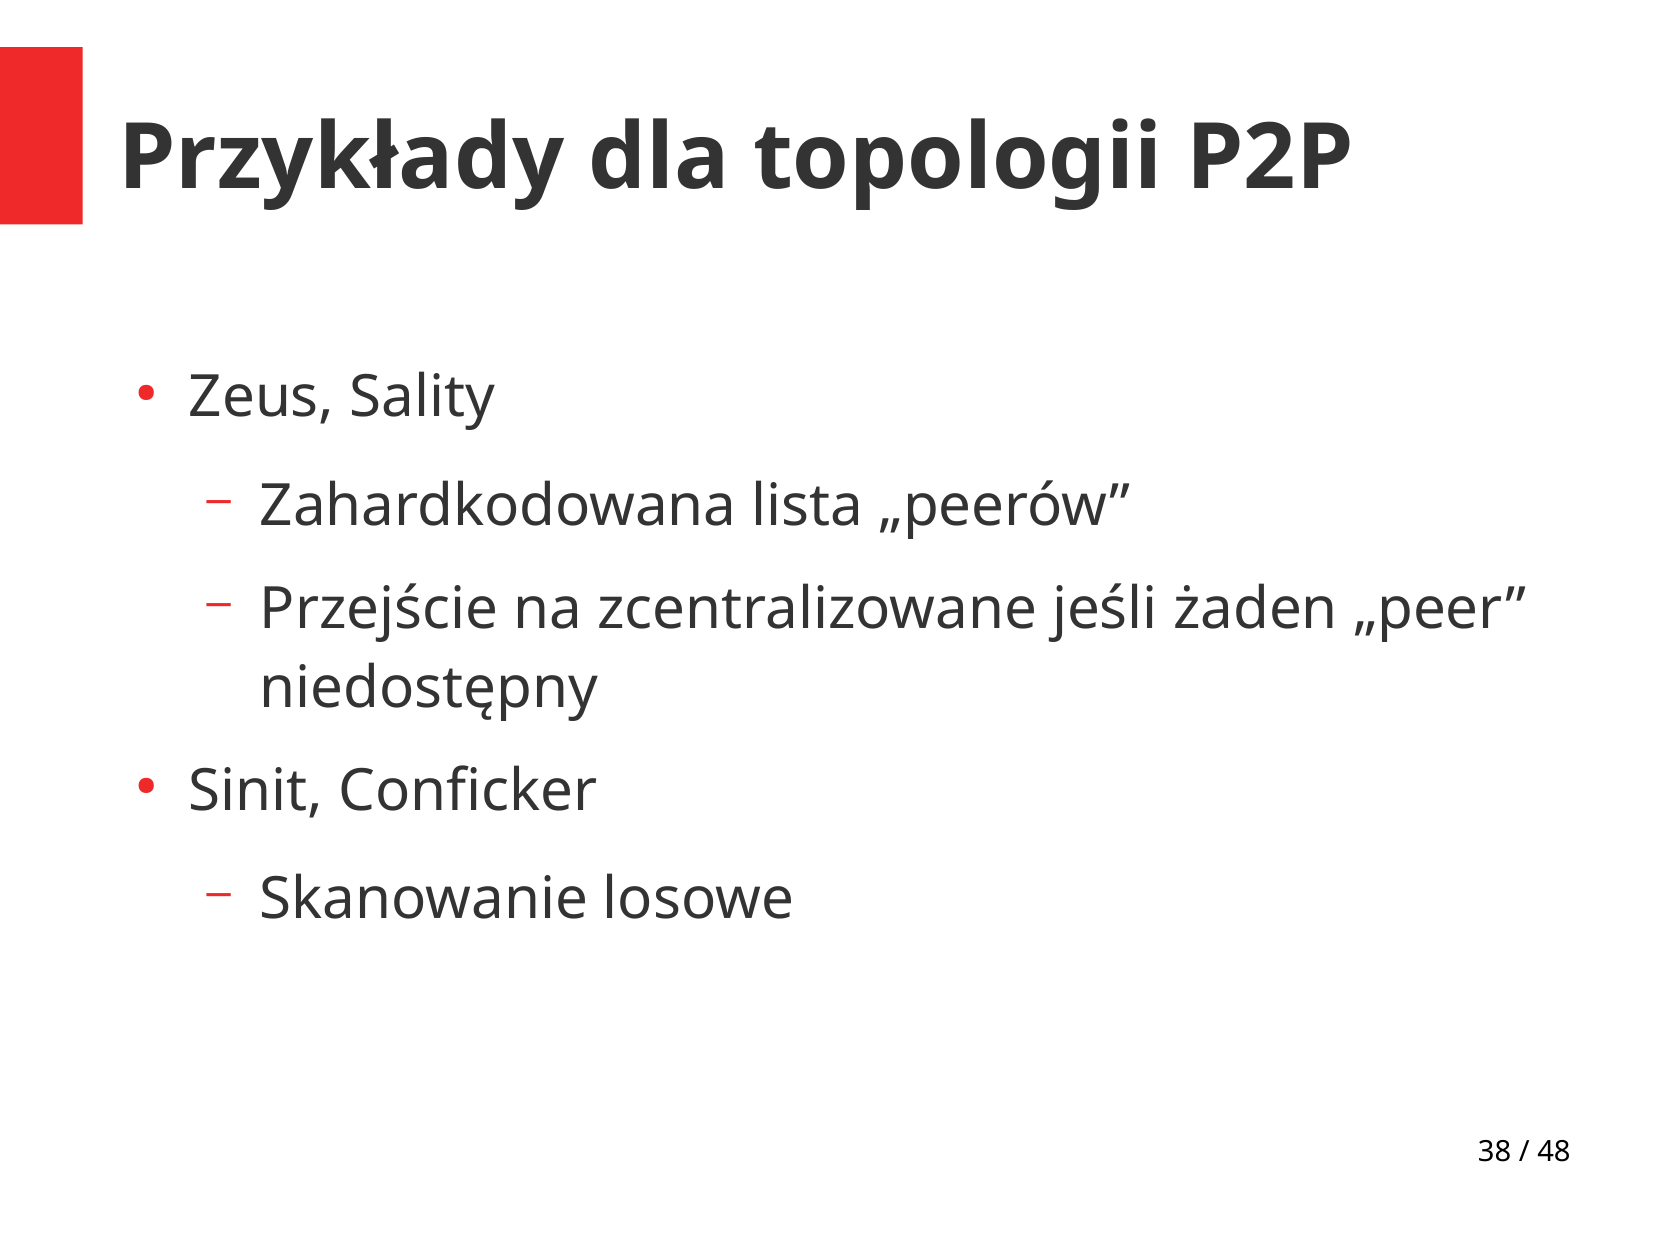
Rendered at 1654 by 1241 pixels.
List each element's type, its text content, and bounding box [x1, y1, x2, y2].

title Przykłady dla topologii P2P [118, 49, 1571, 257]
list Zeus, Sality Zahardkodowana lista „peerów” Przejście na zcentralizowane jeśli żaden „peer” niedostępny Sinit, Conficker Skanowanie losowe [118, 354, 1536, 1074]
